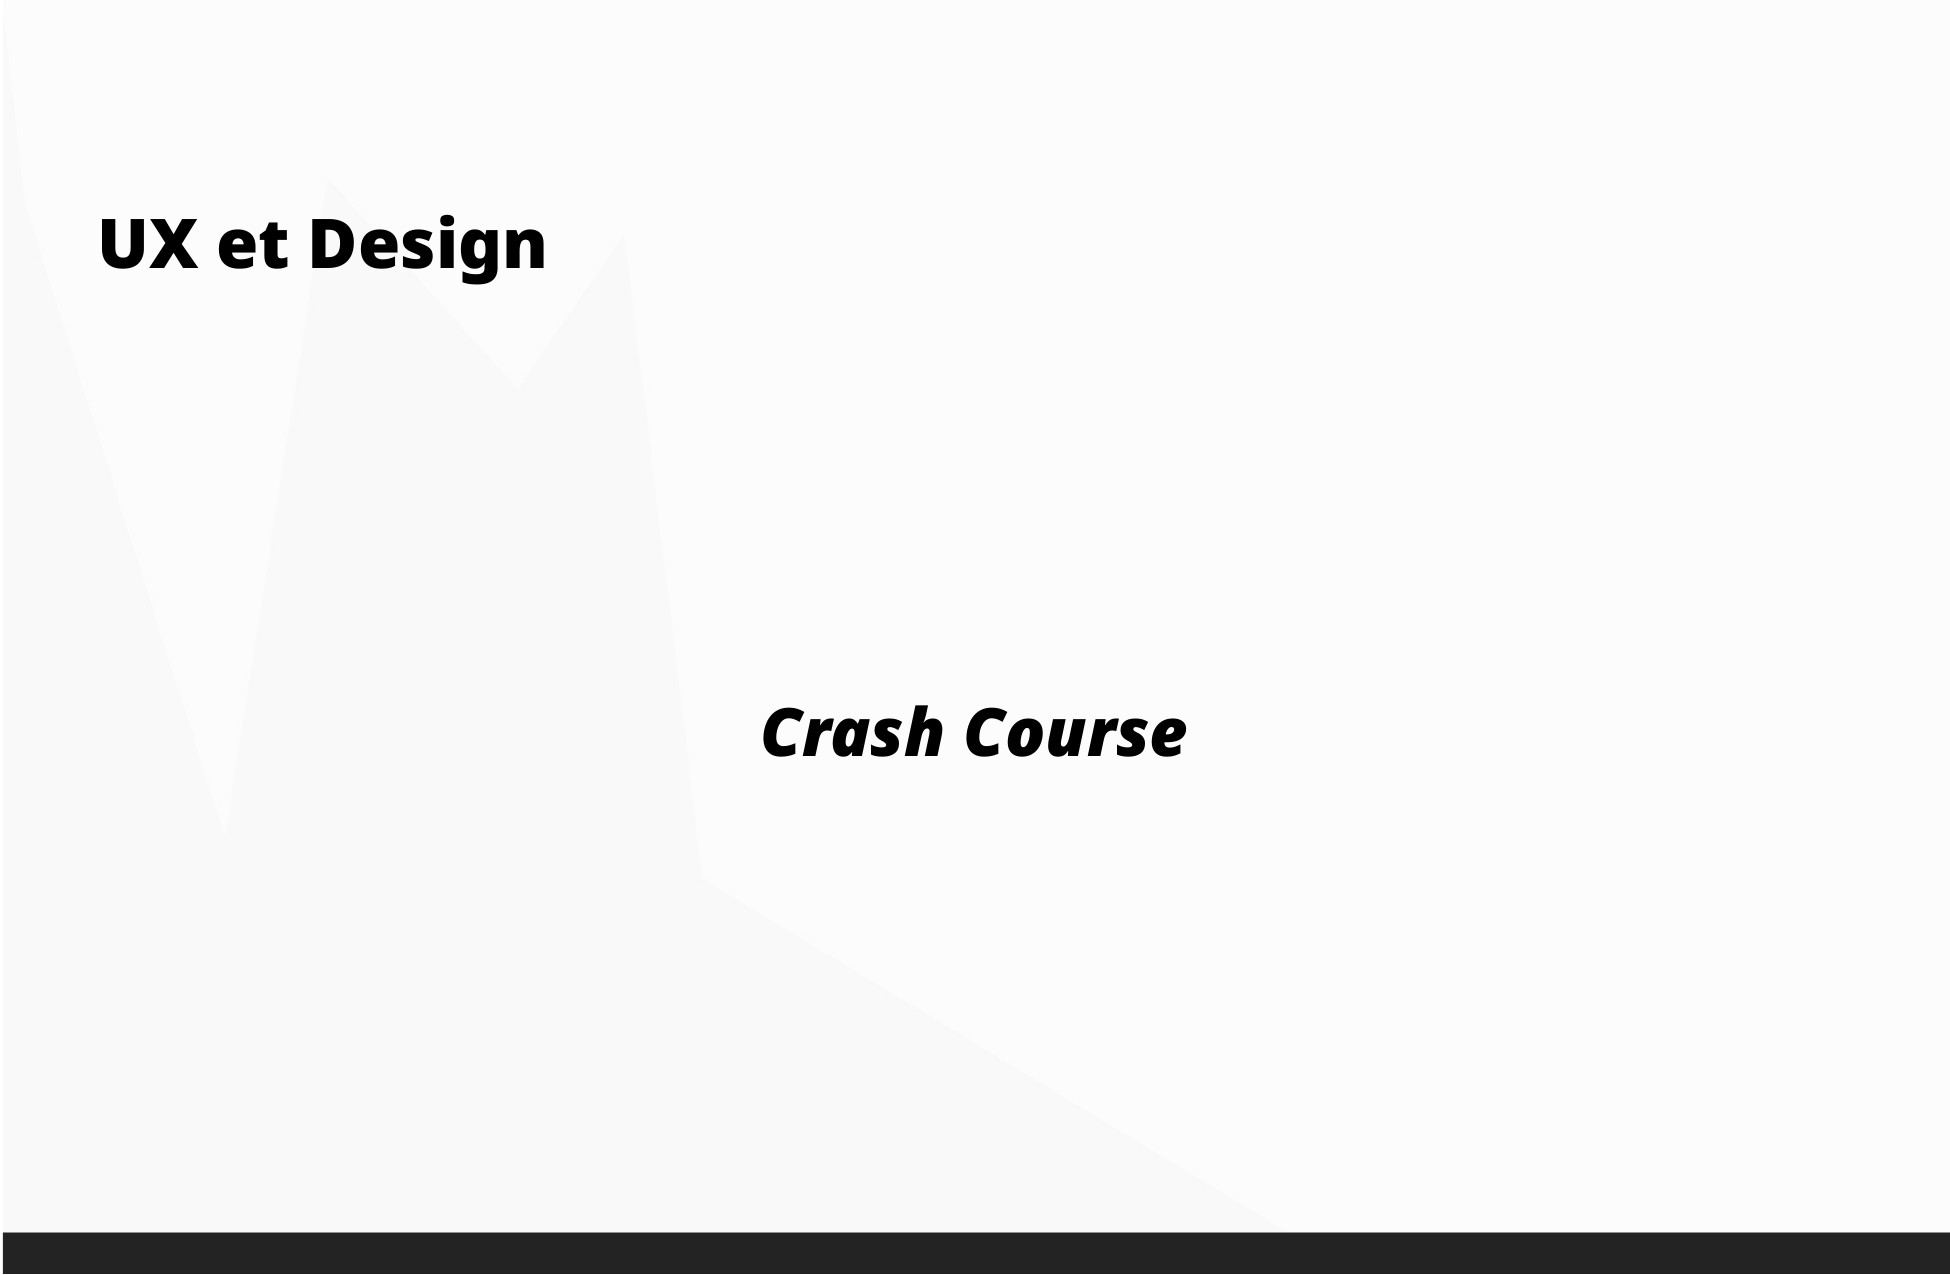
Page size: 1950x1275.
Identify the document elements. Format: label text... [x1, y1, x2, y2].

picture [2, 0, 1950, 1275]
title UX et Design [97, 135, 1853, 337]
subtitle Crash Course [97, 337, 1853, 1123]
